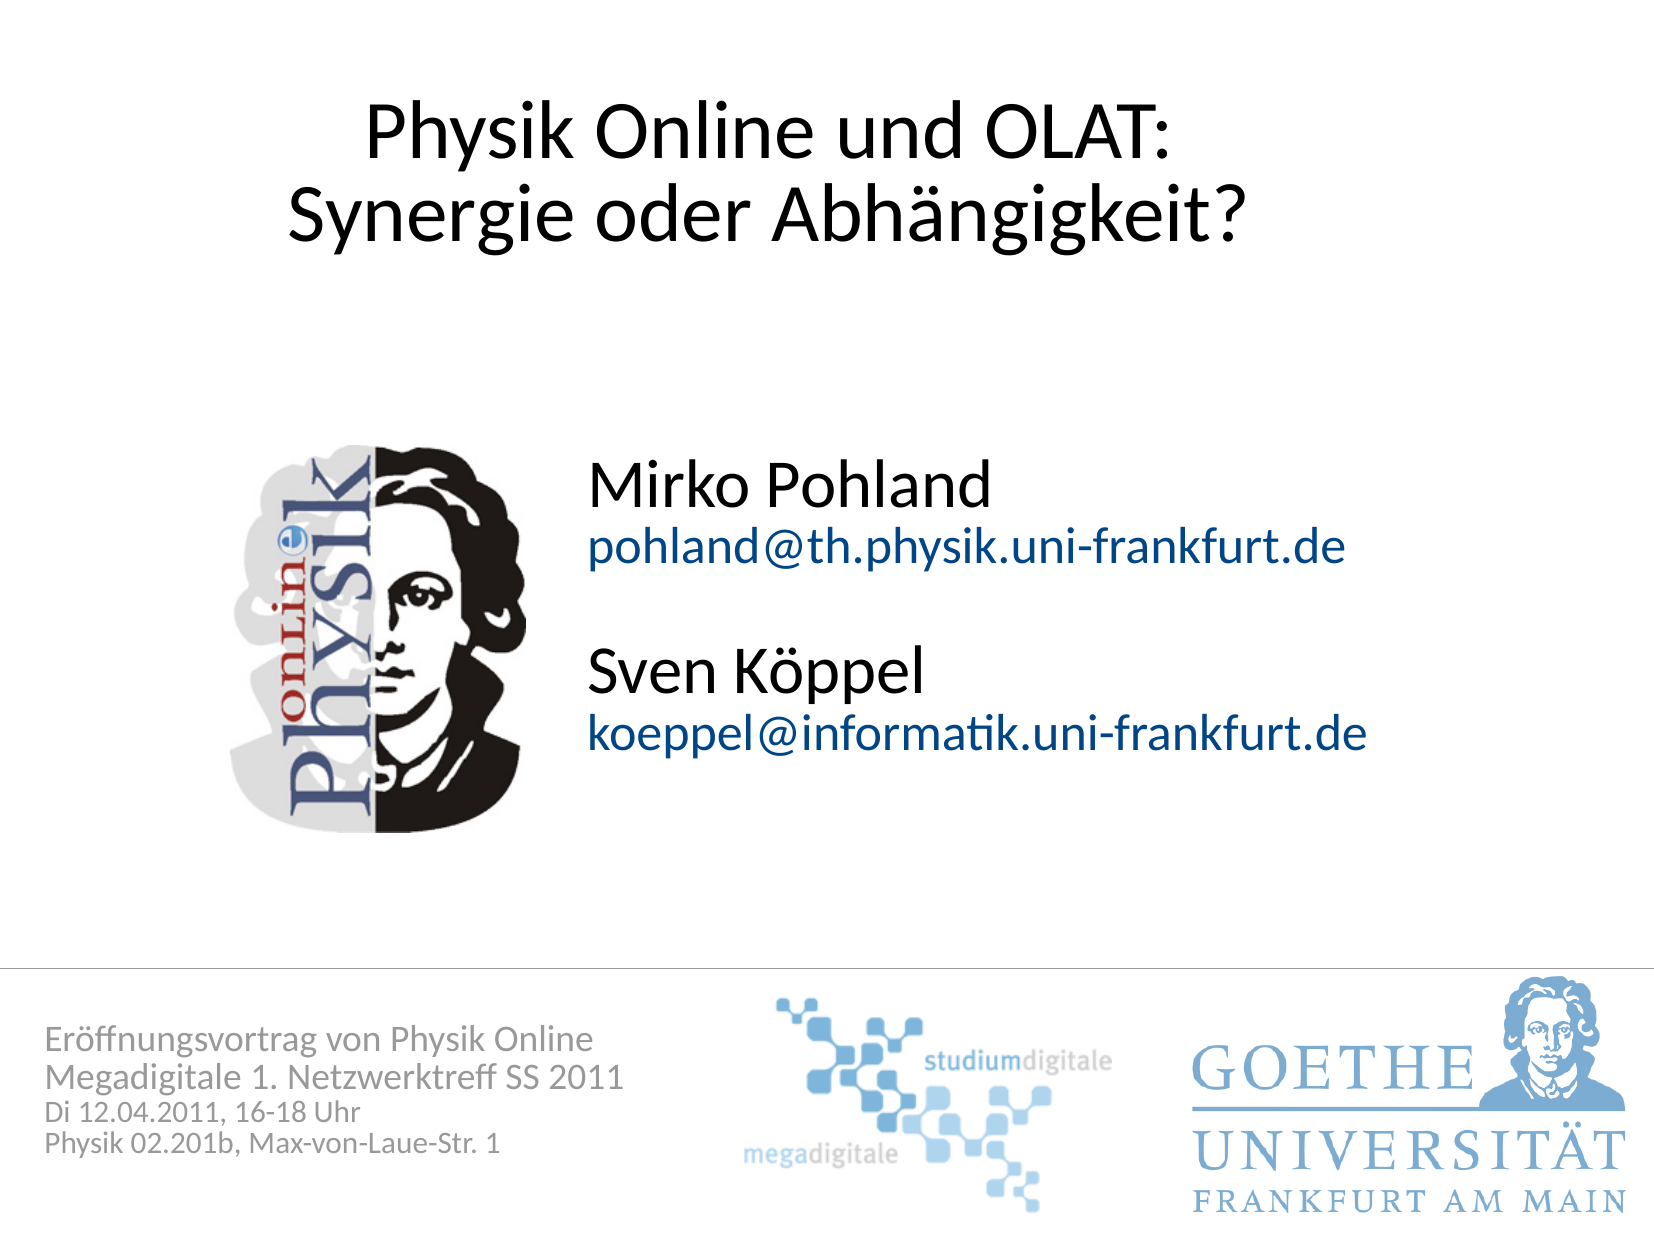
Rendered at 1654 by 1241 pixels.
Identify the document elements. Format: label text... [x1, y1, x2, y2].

text_box Eröffnungsvortrag von Physik Online Megadigitale 1. Netzwerktreff SS 2011 Di 12.04.2011, 16-18 Uhr Physik 02.201b, Max-von-Laue-Str. 1 [29, 1015, 739, 1191]
picture [744, 988, 1112, 1223]
text_box Sven Köppel koeppel@informatik.uni-frankfurt.de [572, 634, 1454, 791]
picture [1187, 970, 1630, 1216]
text_box Mirko Pohland pohland@th.physik.uni-frankfurt.de [572, 448, 1435, 605]
picture [230, 445, 526, 833]
text_box Physik Online und OLAT: Synergie oder Abhängigkeit? [273, 88, 1381, 298]
